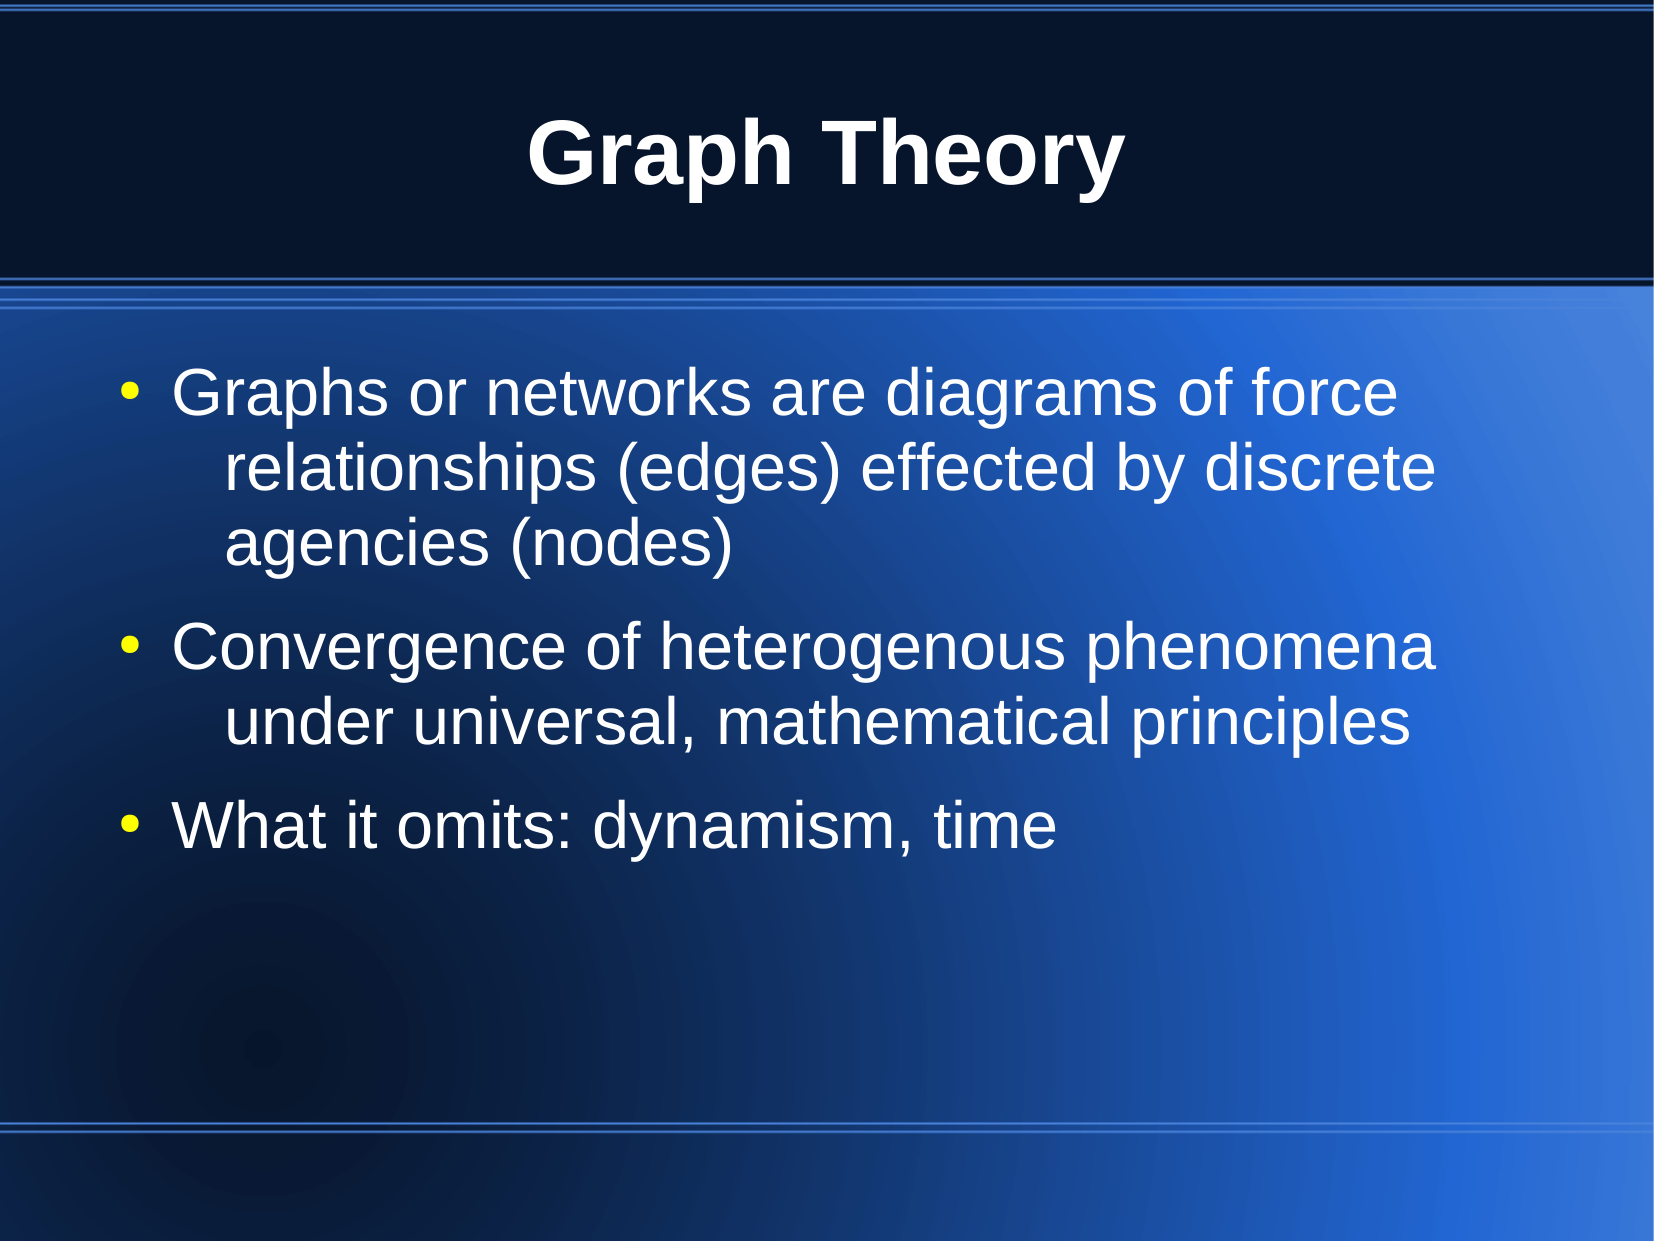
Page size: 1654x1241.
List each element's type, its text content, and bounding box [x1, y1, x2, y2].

picture [0, 0, 1654, 1241]
list Graphs or networks are diagrams of force relationships (edges) effected by discrete agencies (nodes) Convergence of heterogenous phenomena under universal, mathematical principles What it omits: dynamism, time [82, 355, 1571, 1159]
title Graph Theory [82, 56, 1571, 250]
